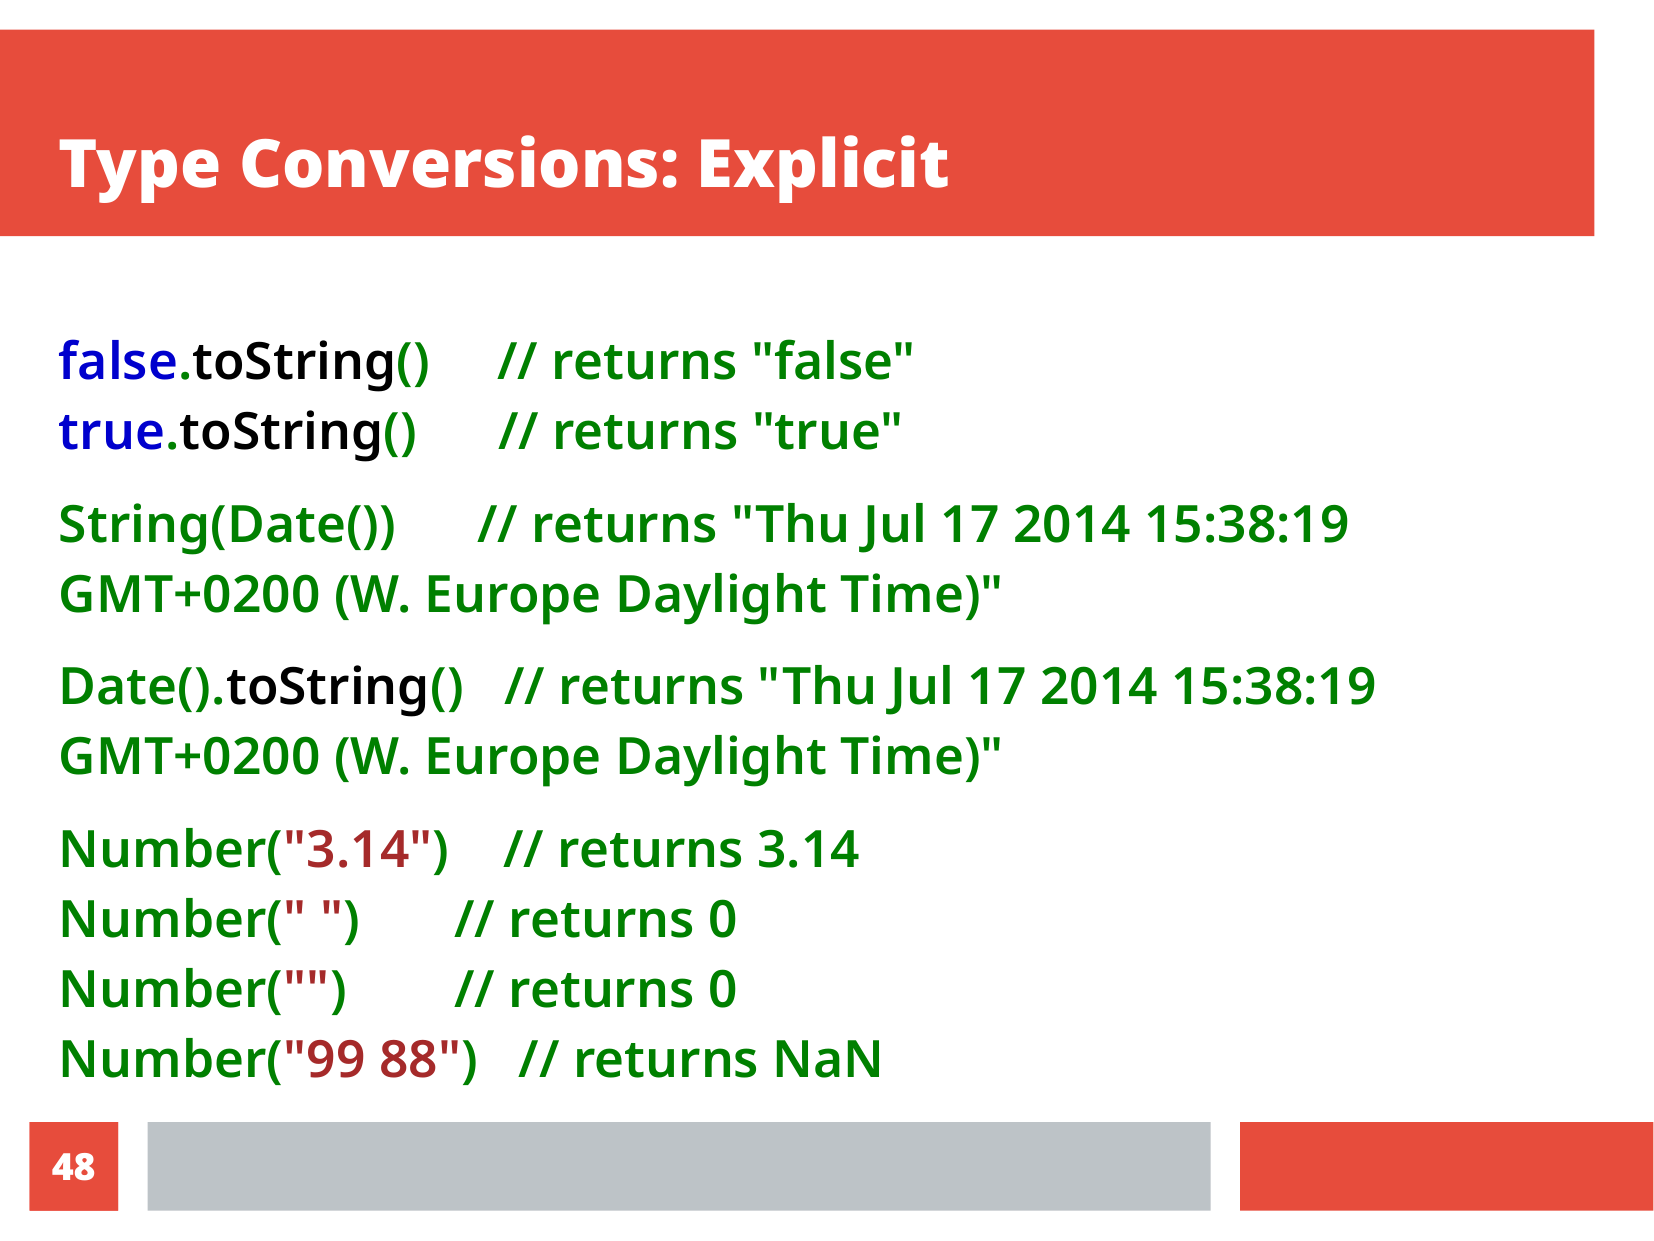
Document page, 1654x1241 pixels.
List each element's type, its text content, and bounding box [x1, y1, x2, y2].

title Type Conversions: Explicit [59, 59, 1595, 207]
list false.toString() // returns "false" true.toString() // returns "true" String(Date()) // returns "Thu Jul 17 2014 15:38:19 GMT+0200 (W. Europe Daylight Time)" Date().toString() // returns "Thu Jul 17 2014 15:38:19 GMT+0200 (W. Europe Daylight Time)" Number("3.14") // returns 3.14 Number(" ") // returns 0 Number("") // returns 0 Number("99 88") // returns NaN [59, 324, 1565, 1093]
